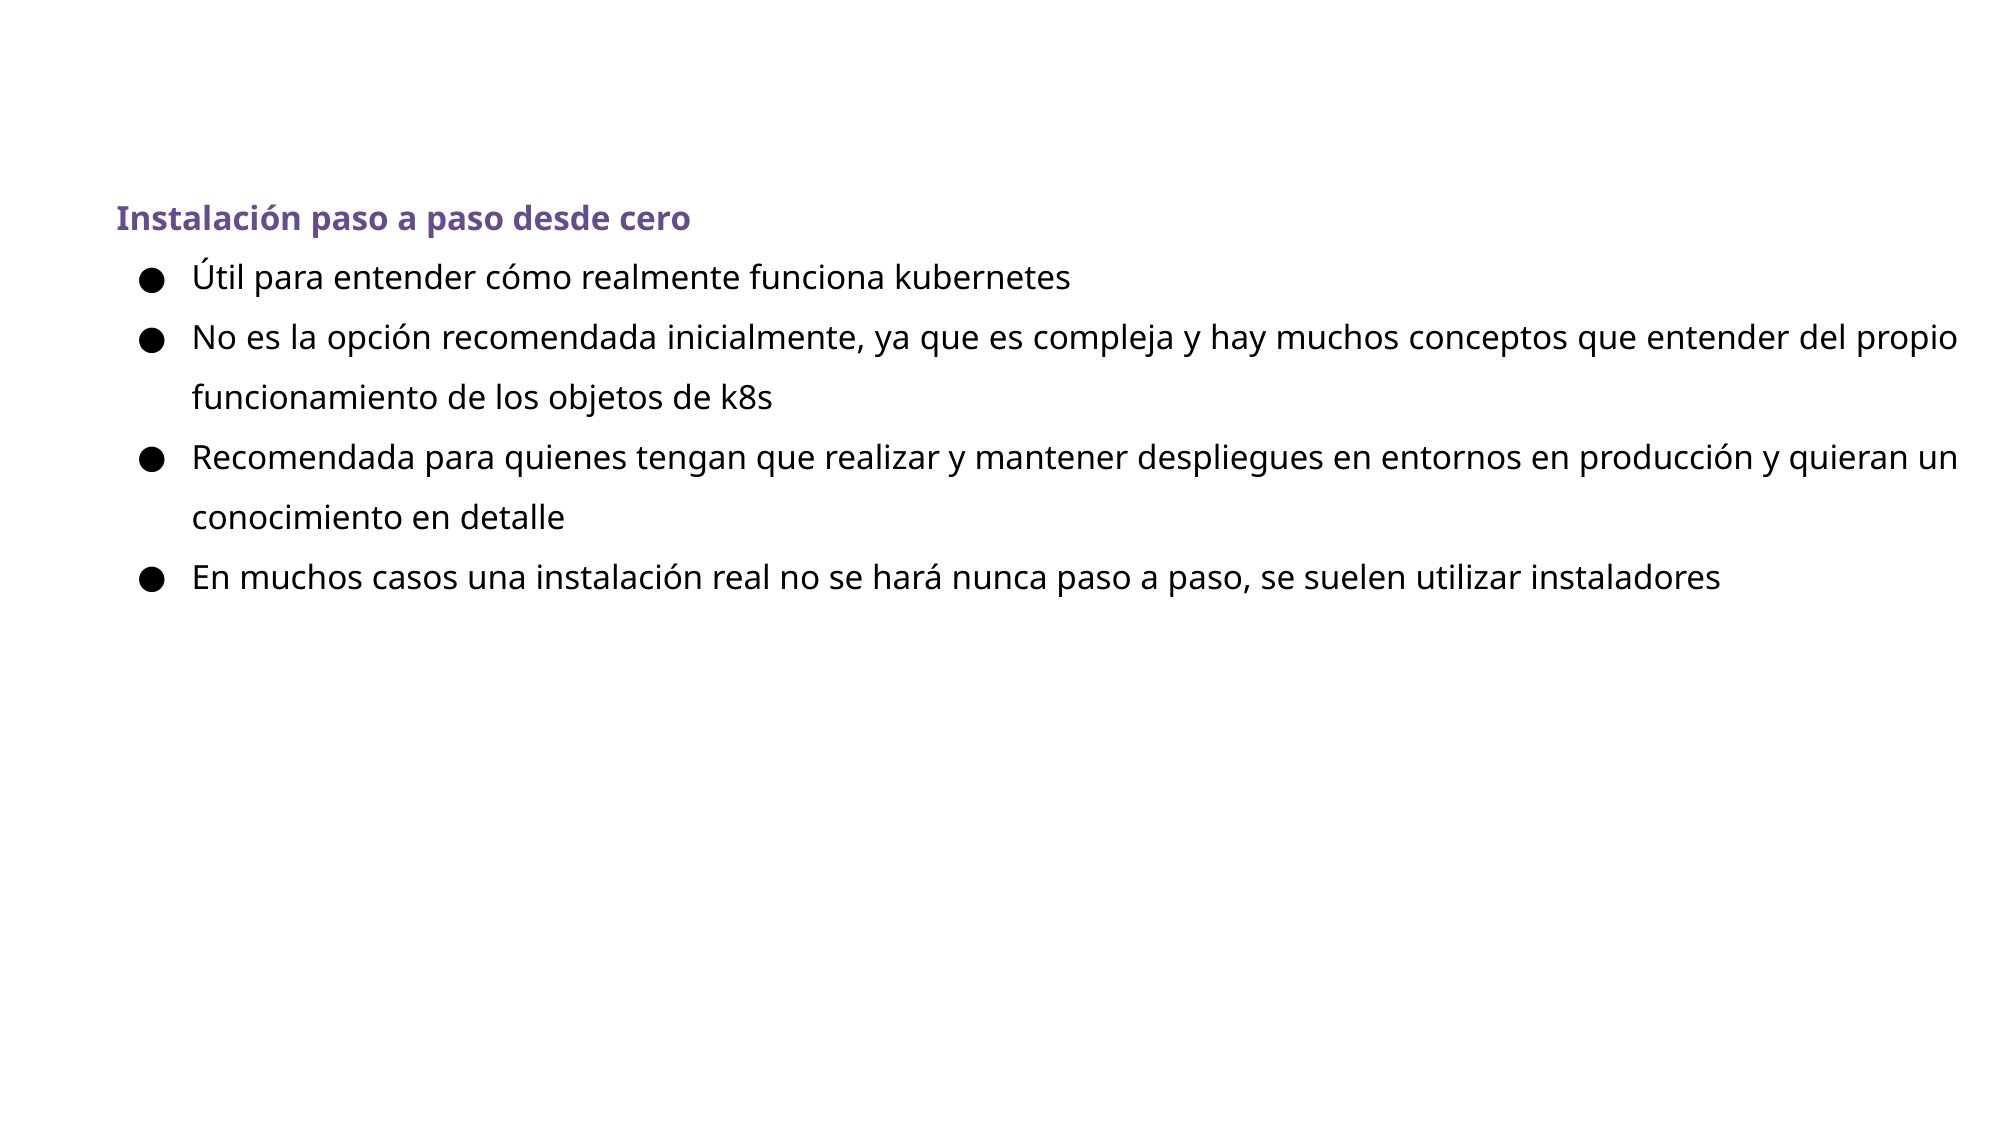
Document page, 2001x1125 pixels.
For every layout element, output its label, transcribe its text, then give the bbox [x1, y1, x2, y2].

text_box Instalación paso a paso desde cero Útil para entender cómo realmente funciona kubernetes No es la opción recomendada inicialmente, ya que es compleja y hay muchos conceptos que entender del propio funcionamiento de los objetos de k8s Recomendada para quienes tengan que realizar y mantener despliegues en entornos en producción y quieran un conocimiento en detalle En muchos casos una instalación real no se hará nunca paso a paso, se suelen utilizar instaladores [101, 169, 1977, 382]
